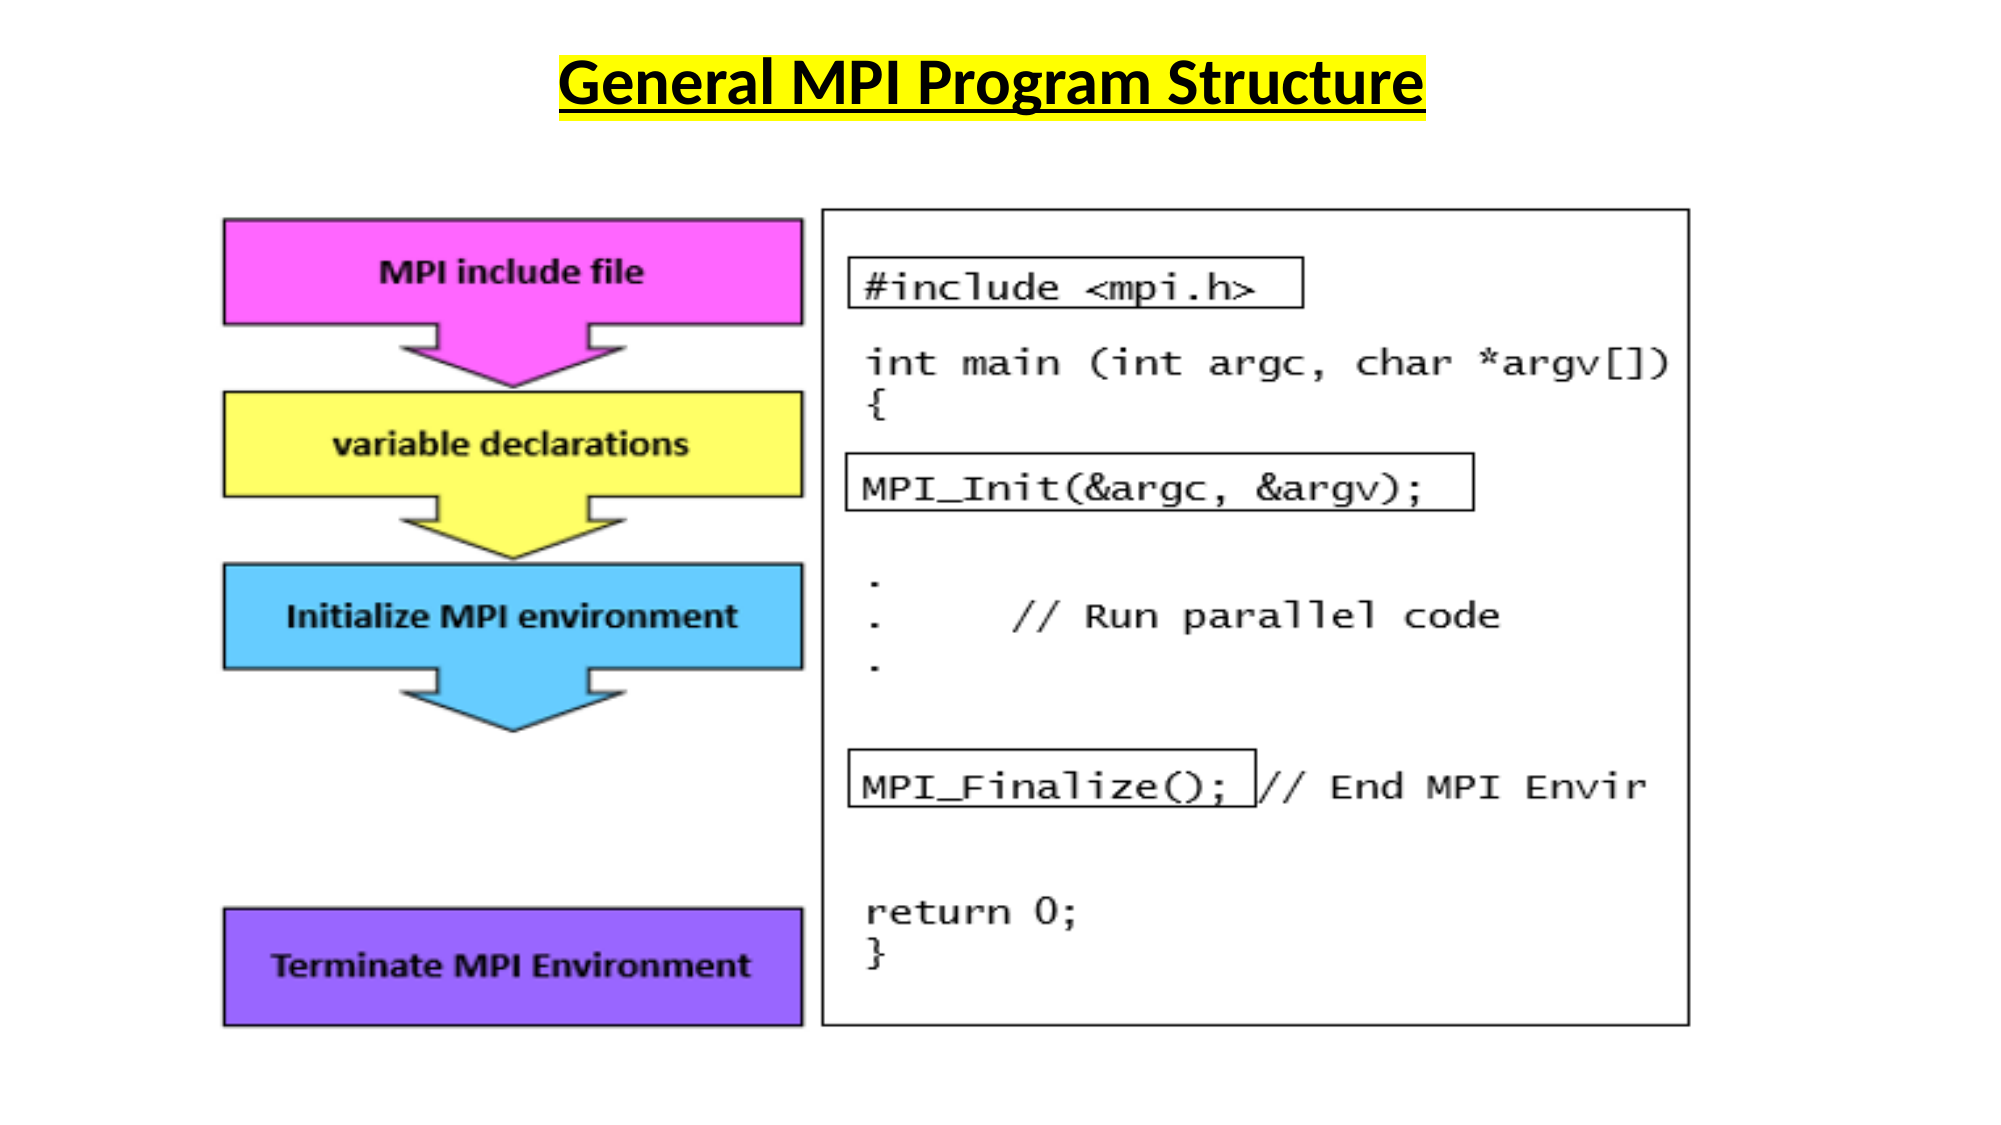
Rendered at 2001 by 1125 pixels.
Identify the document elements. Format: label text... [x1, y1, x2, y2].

picture [195, 200, 1704, 1043]
title General MPI Program Structure [99, 0, 1900, 172]
